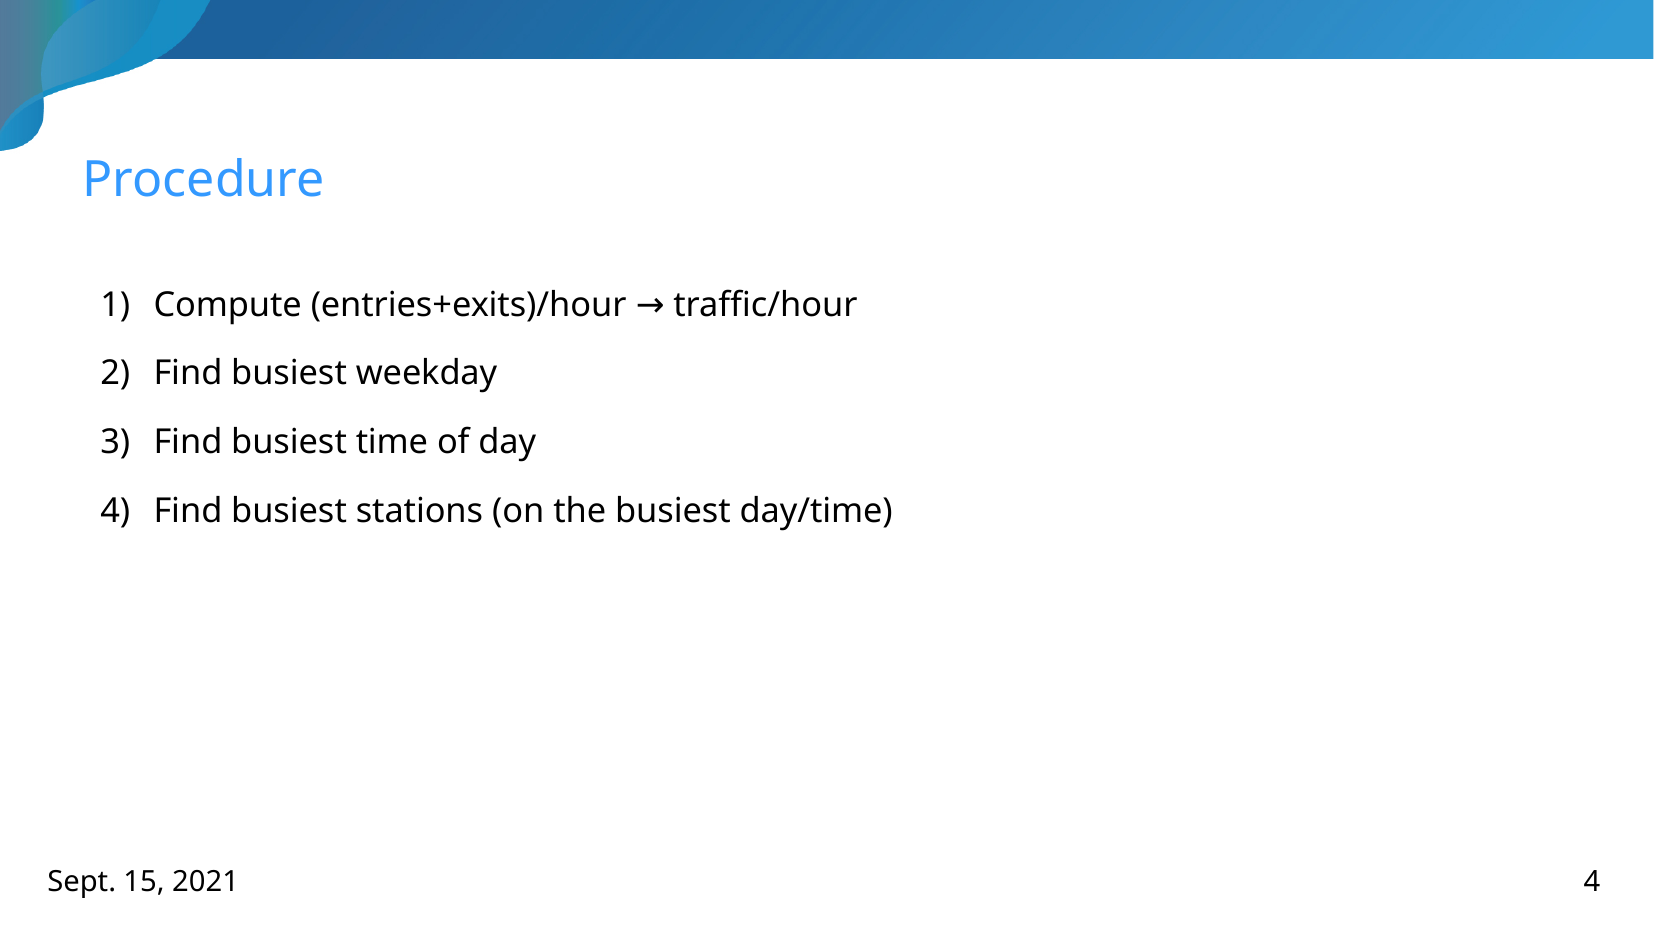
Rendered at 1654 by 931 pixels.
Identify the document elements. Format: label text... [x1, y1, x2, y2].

list Compute (entries+exits)/hour → traffic/hour Find busiest weekday Find busiest time of day Find busiest stations (on the busiest day/time) [82, 279, 1571, 820]
title Procedure [82, 99, 1571, 255]
picture [0, 0, 1654, 931]
